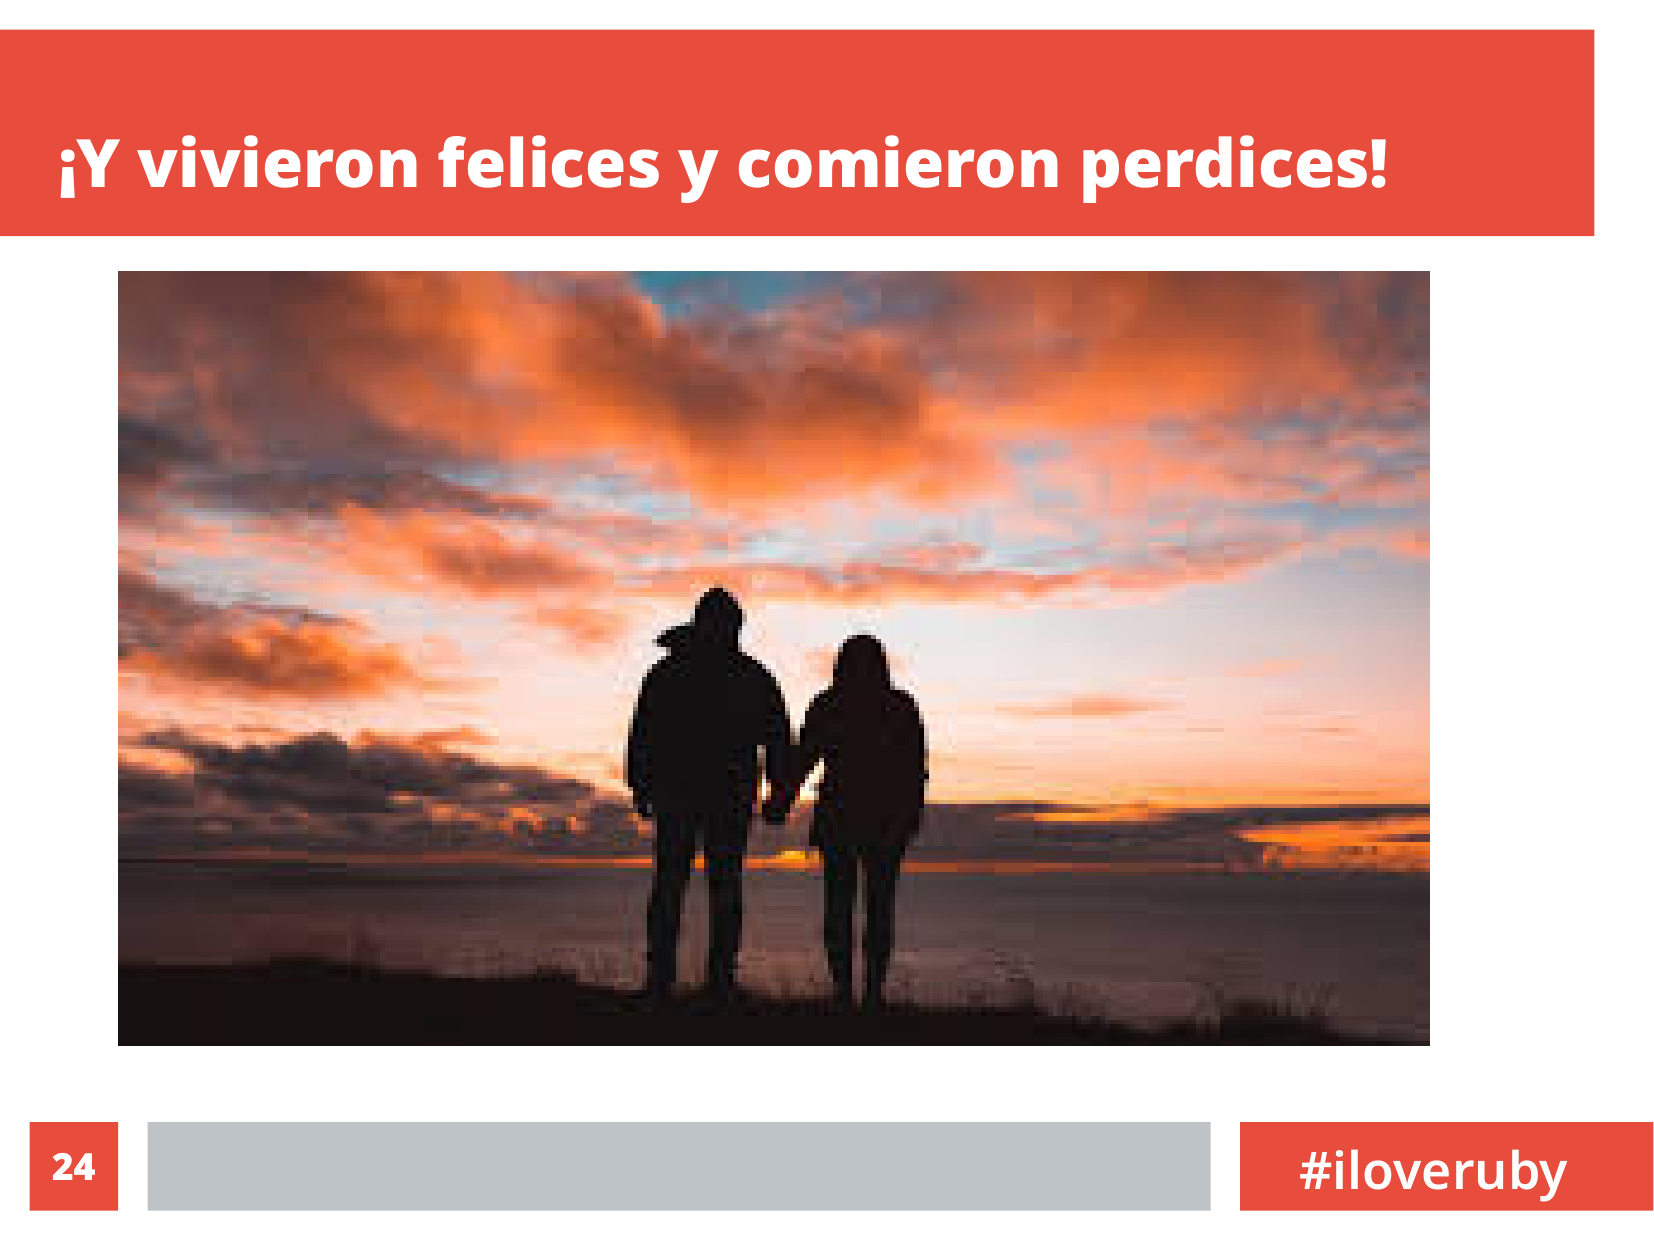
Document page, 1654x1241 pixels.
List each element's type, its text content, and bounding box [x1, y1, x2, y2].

picture [118, 271, 1430, 1046]
title ¡Y vivieron felices y comieron perdices! [59, 59, 1595, 207]
list #iloveruby [1299, 1133, 1607, 1205]
